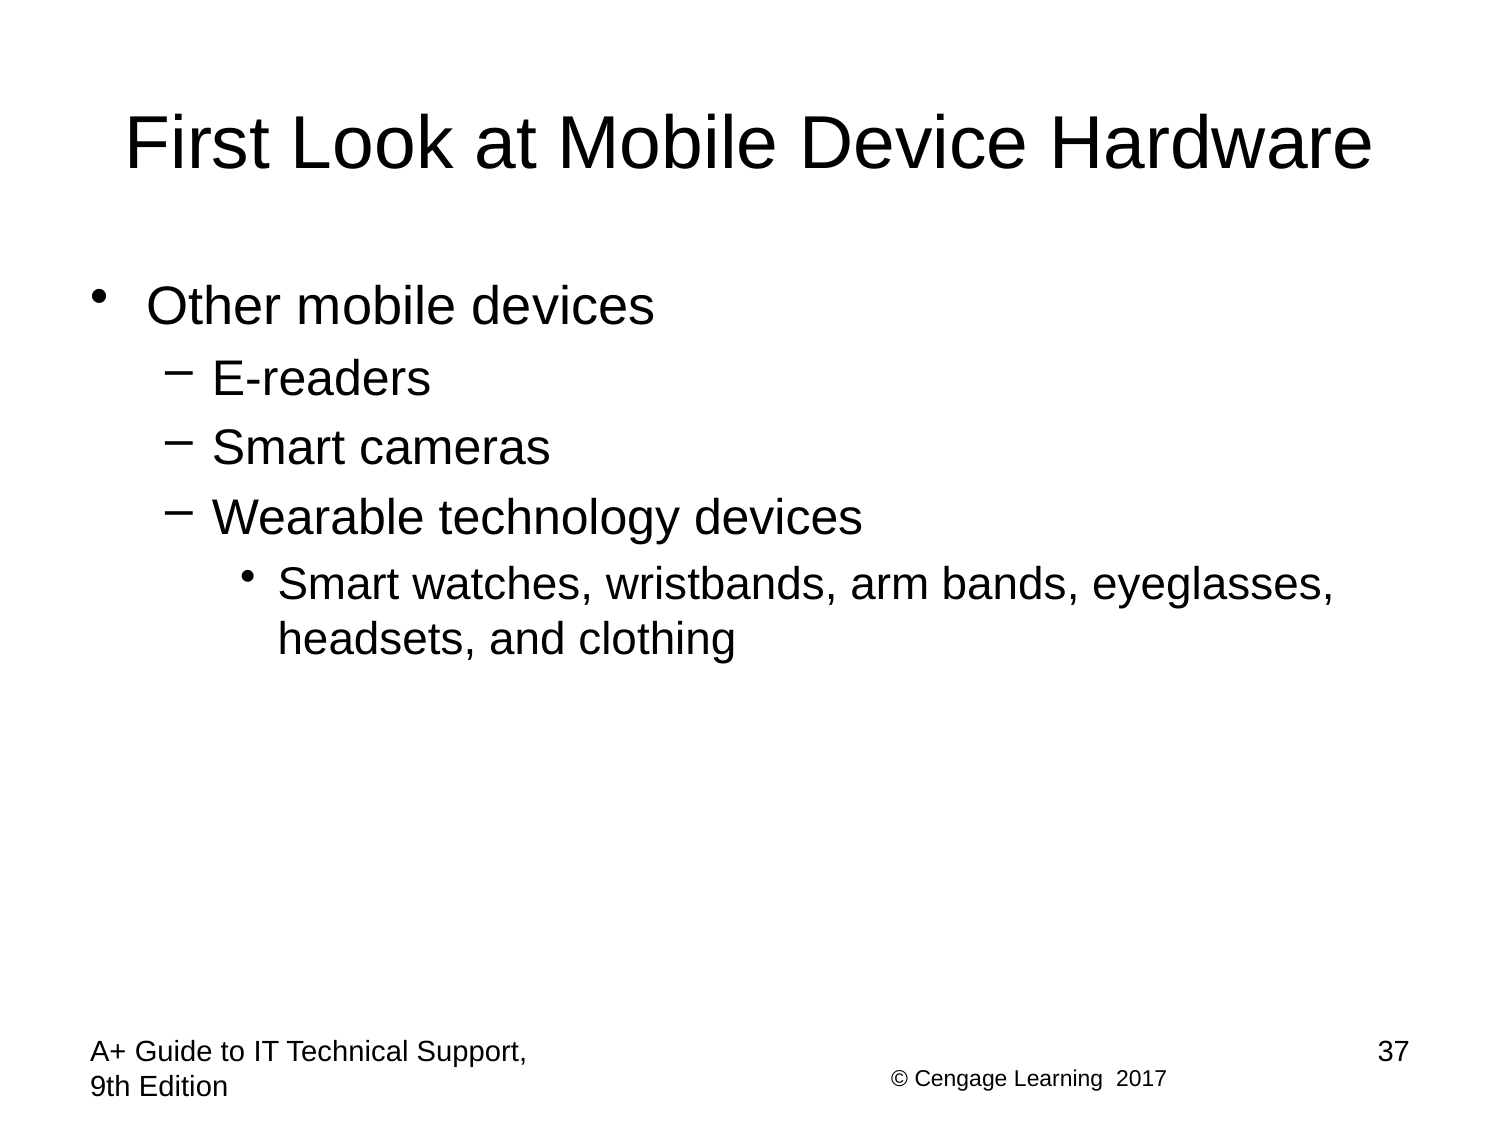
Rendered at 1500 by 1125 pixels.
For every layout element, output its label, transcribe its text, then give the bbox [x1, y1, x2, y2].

list Other mobile devices E-readers Smart cameras Wearable technology devices Smart watches, wristbands, arm bands, eyeglasses, headsets, and clothing [75, 262, 1425, 1005]
slide_number <number> [1312, 1024, 1425, 1103]
title First Look at Mobile Device Hardware [75, 45, 1425, 233]
footer A+ Guide to IT Technical Support, 9th Edition [75, 1024, 588, 1103]
